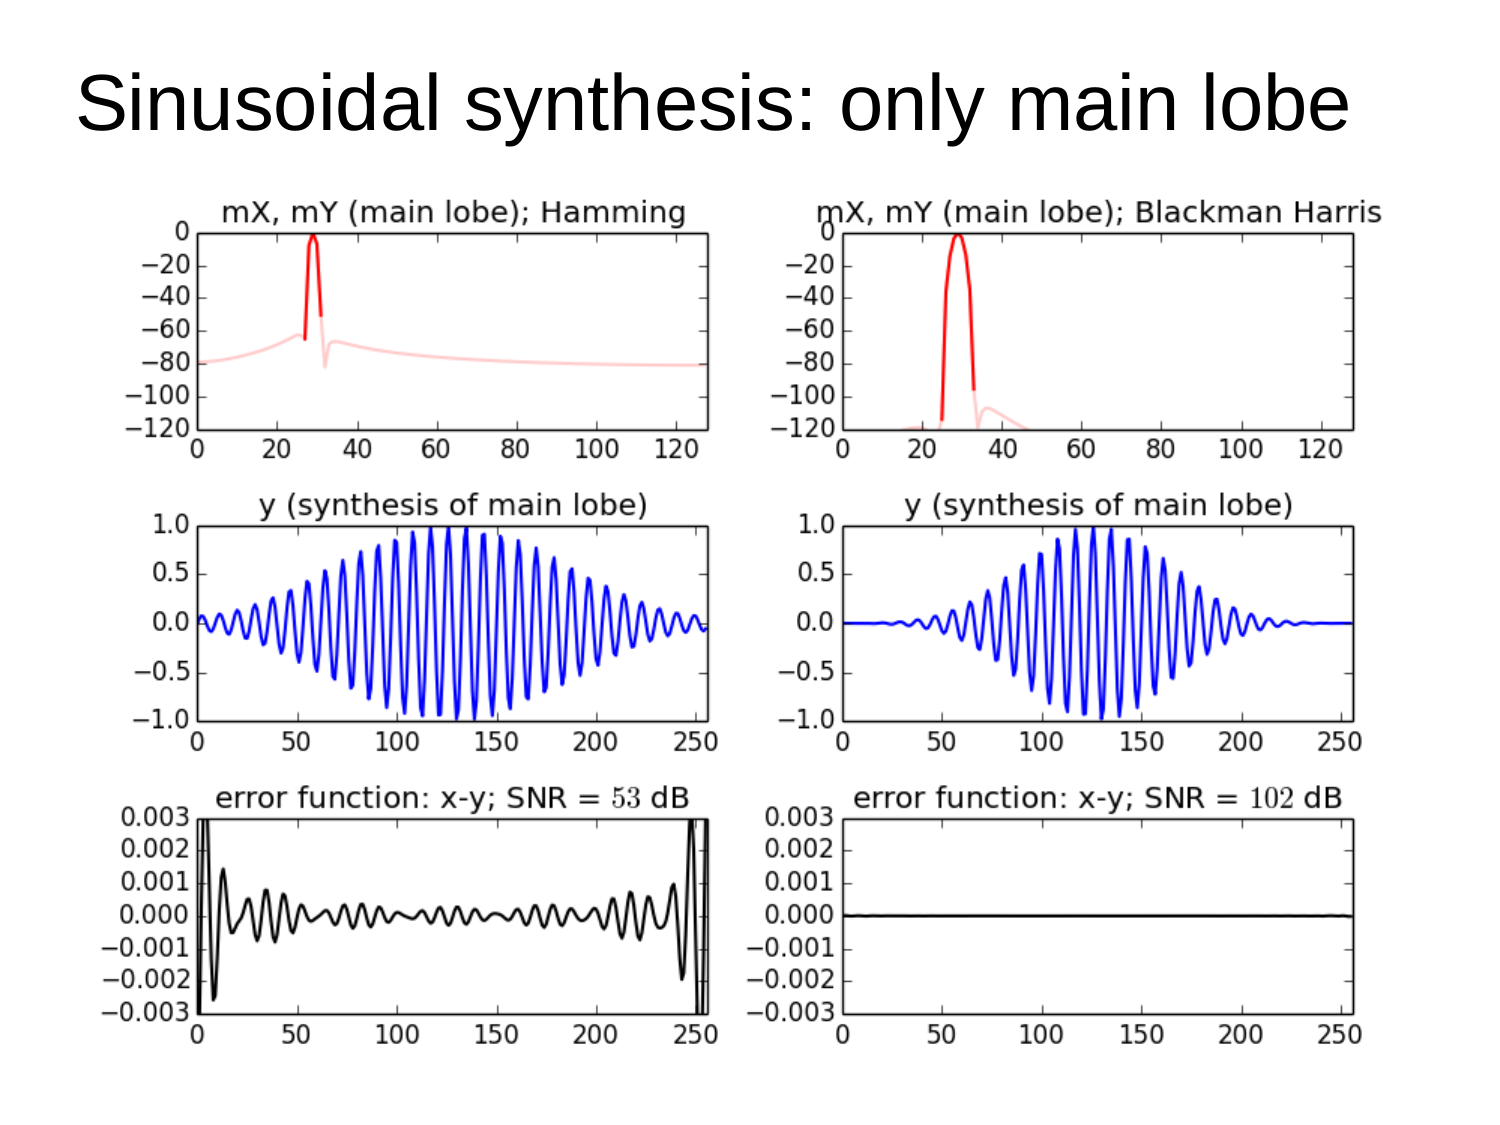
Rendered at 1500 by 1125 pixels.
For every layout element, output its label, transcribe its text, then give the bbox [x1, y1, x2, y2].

title Sinusoidal synthesis: only main lobe [75, 9, 1425, 173]
picture [74, 173, 1425, 1074]
